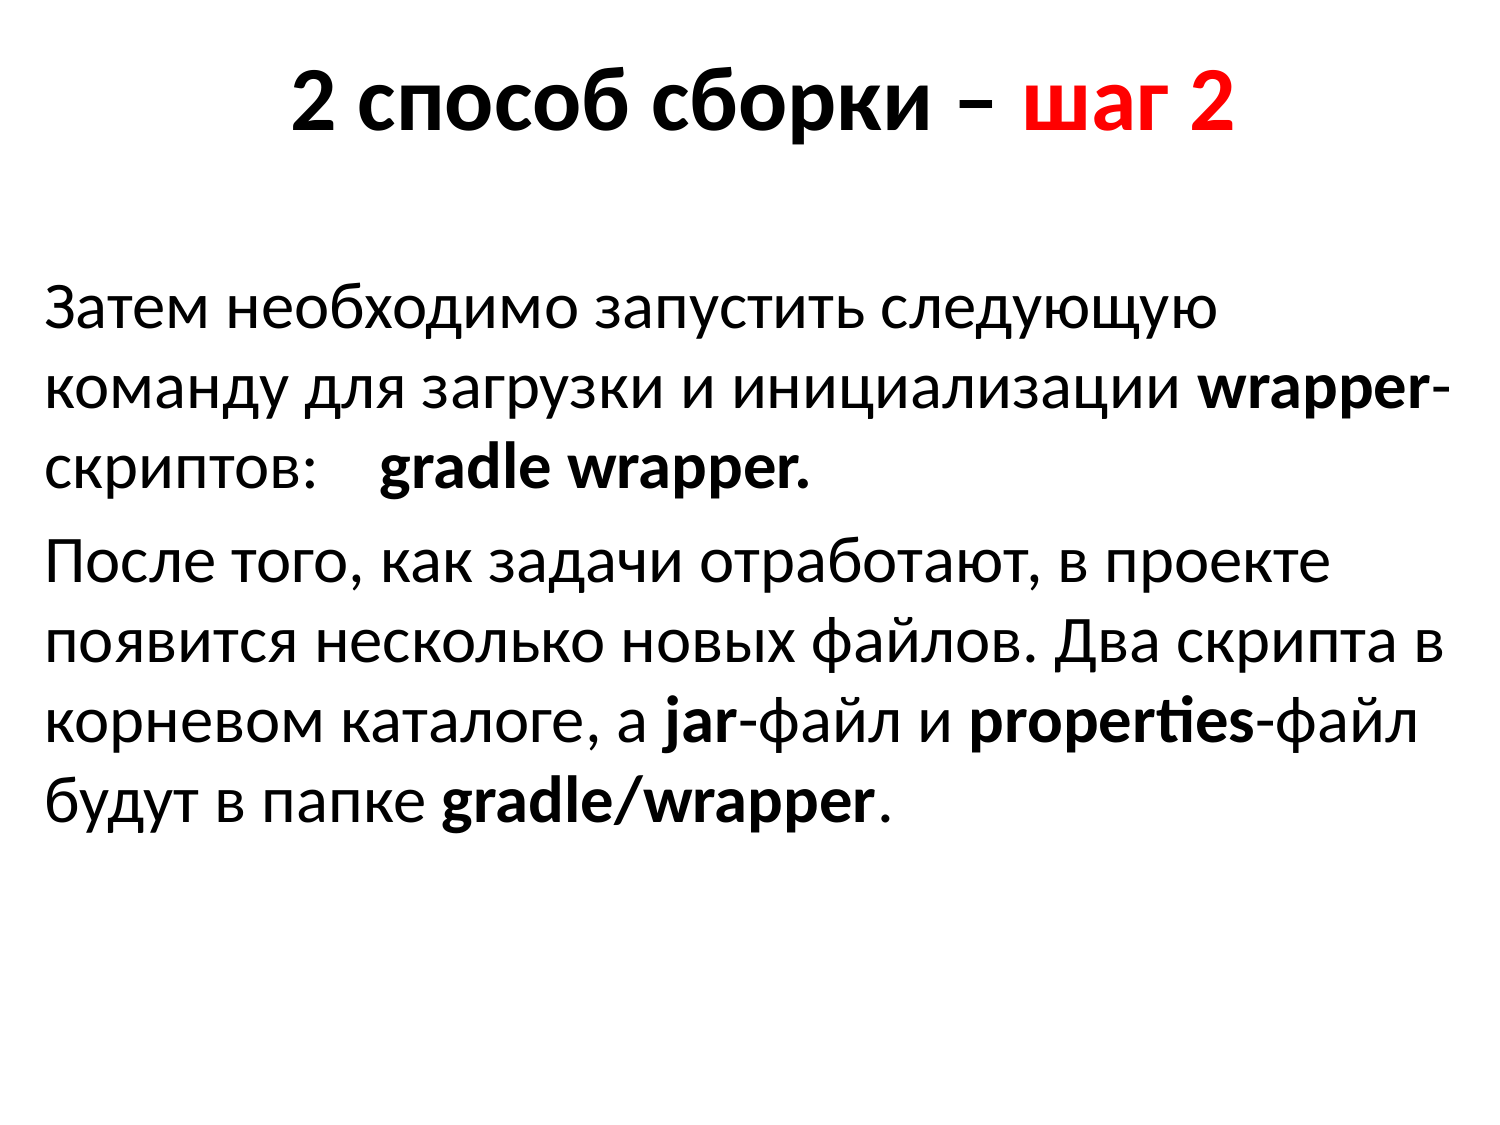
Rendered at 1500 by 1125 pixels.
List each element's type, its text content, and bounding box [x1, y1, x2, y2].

list Затем необходимо запустить следующую команду для загрузки и инициализации wrapper-скриптов: gradle wrapper. После того, как задачи отработают, в проекте появится несколько новых файлов. Два скрипта в корневом каталоге, а jar-файл и properties-файл будут в папке gradle/wrapper. [29, 160, 1471, 1005]
title 2 способ сборки – шаг 2 [88, 0, 1439, 160]
